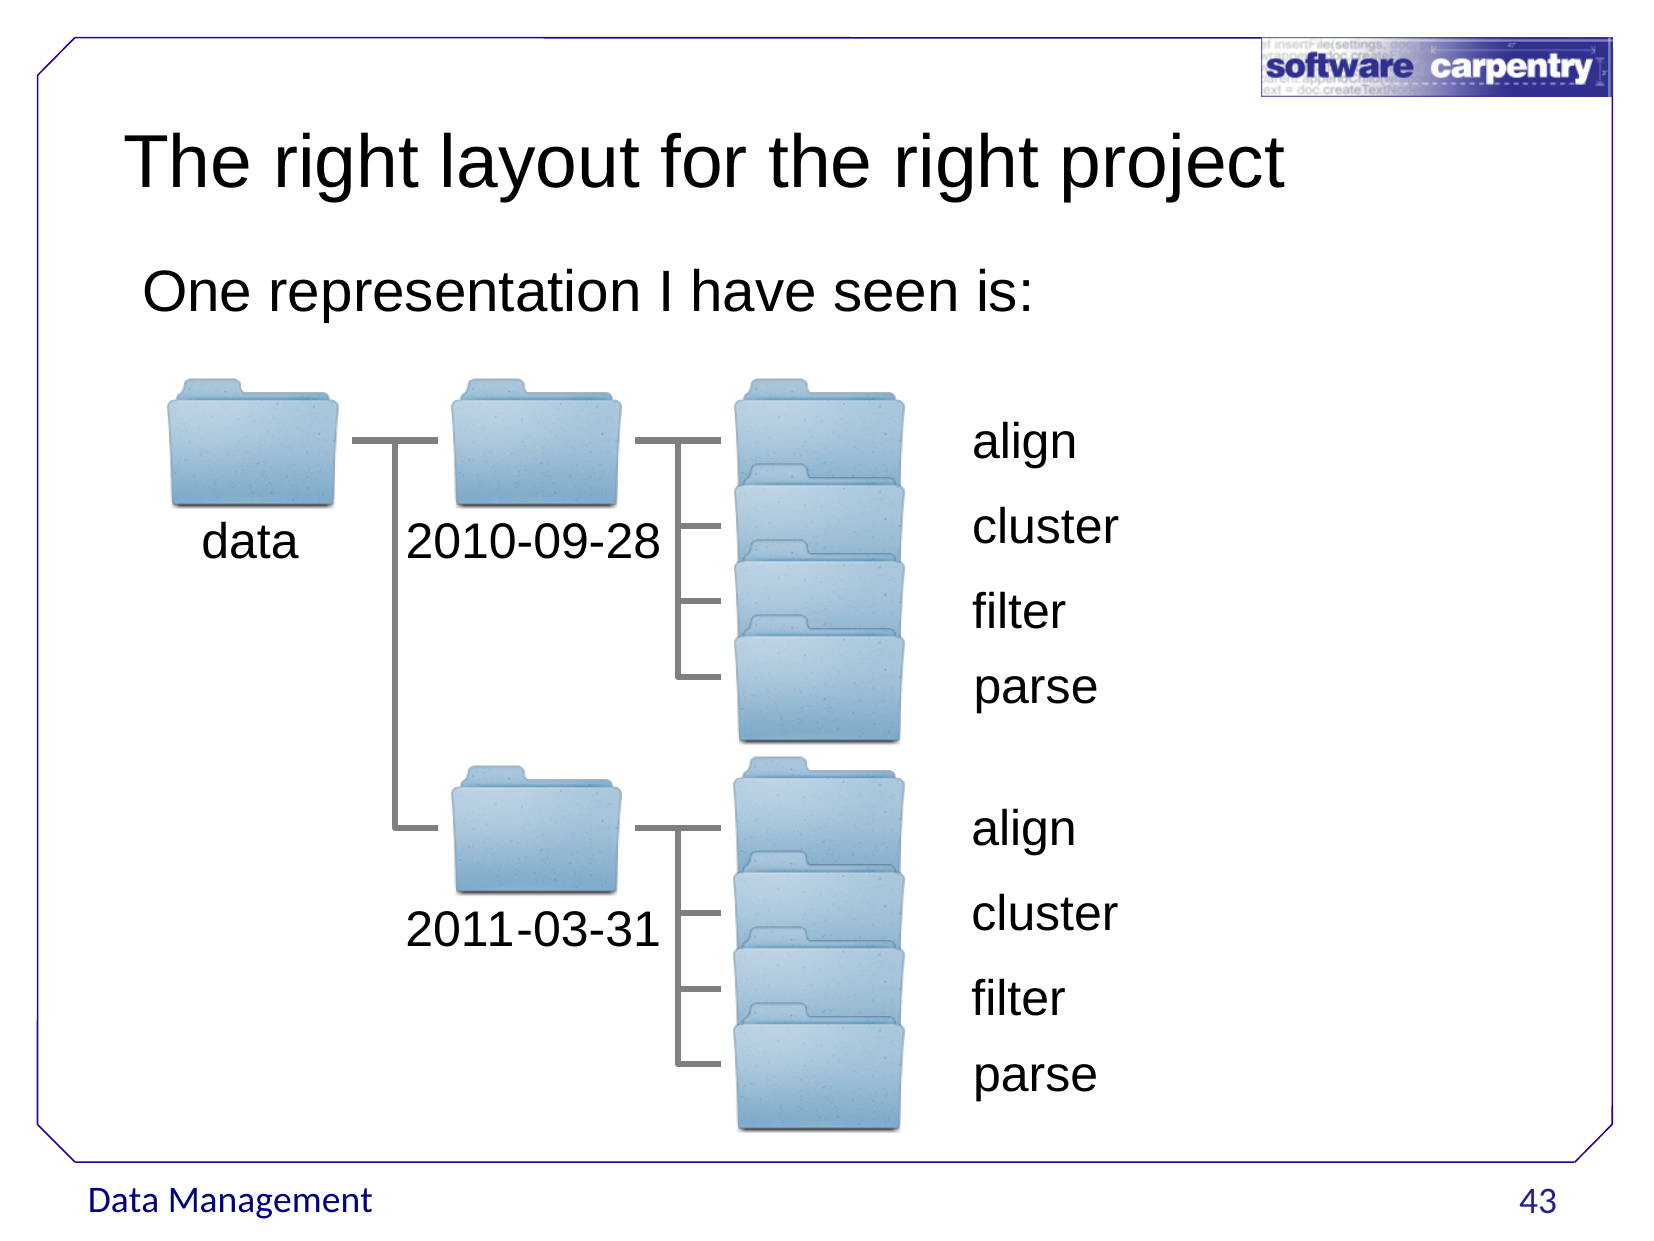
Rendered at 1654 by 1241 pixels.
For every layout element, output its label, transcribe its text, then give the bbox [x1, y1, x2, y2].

picture [154, 355, 352, 506]
picture [438, 355, 636, 506]
text_box filter [956, 963, 1222, 1035]
text_box One representation I have seen is: [127, 251, 1309, 333]
text_box cluster [956, 878, 1222, 950]
text_box 2010-09-28 [382, 506, 392, 578]
text_box <number> [1185, 1168, 1572, 1235]
text_box align [957, 405, 1224, 478]
text_box align [956, 793, 1224, 865]
text_box 2011-03-31 [382, 893, 675, 966]
text_box 2011-03-31 [681, 916, 685, 966]
picture [437, 742, 635, 893]
picture [720, 355, 918, 1150]
text_box 2010-09-28 [398, 506, 675, 578]
text_box data [136, 506, 364, 578]
text_box The right layout for the right project [108, 113, 1555, 213]
text_box parse [958, 651, 1224, 724]
text_box parse [958, 1039, 1224, 1111]
text_box cluster [957, 491, 1223, 563]
text_box filter [957, 576, 1223, 648]
picture [1261, 37, 1613, 97]
